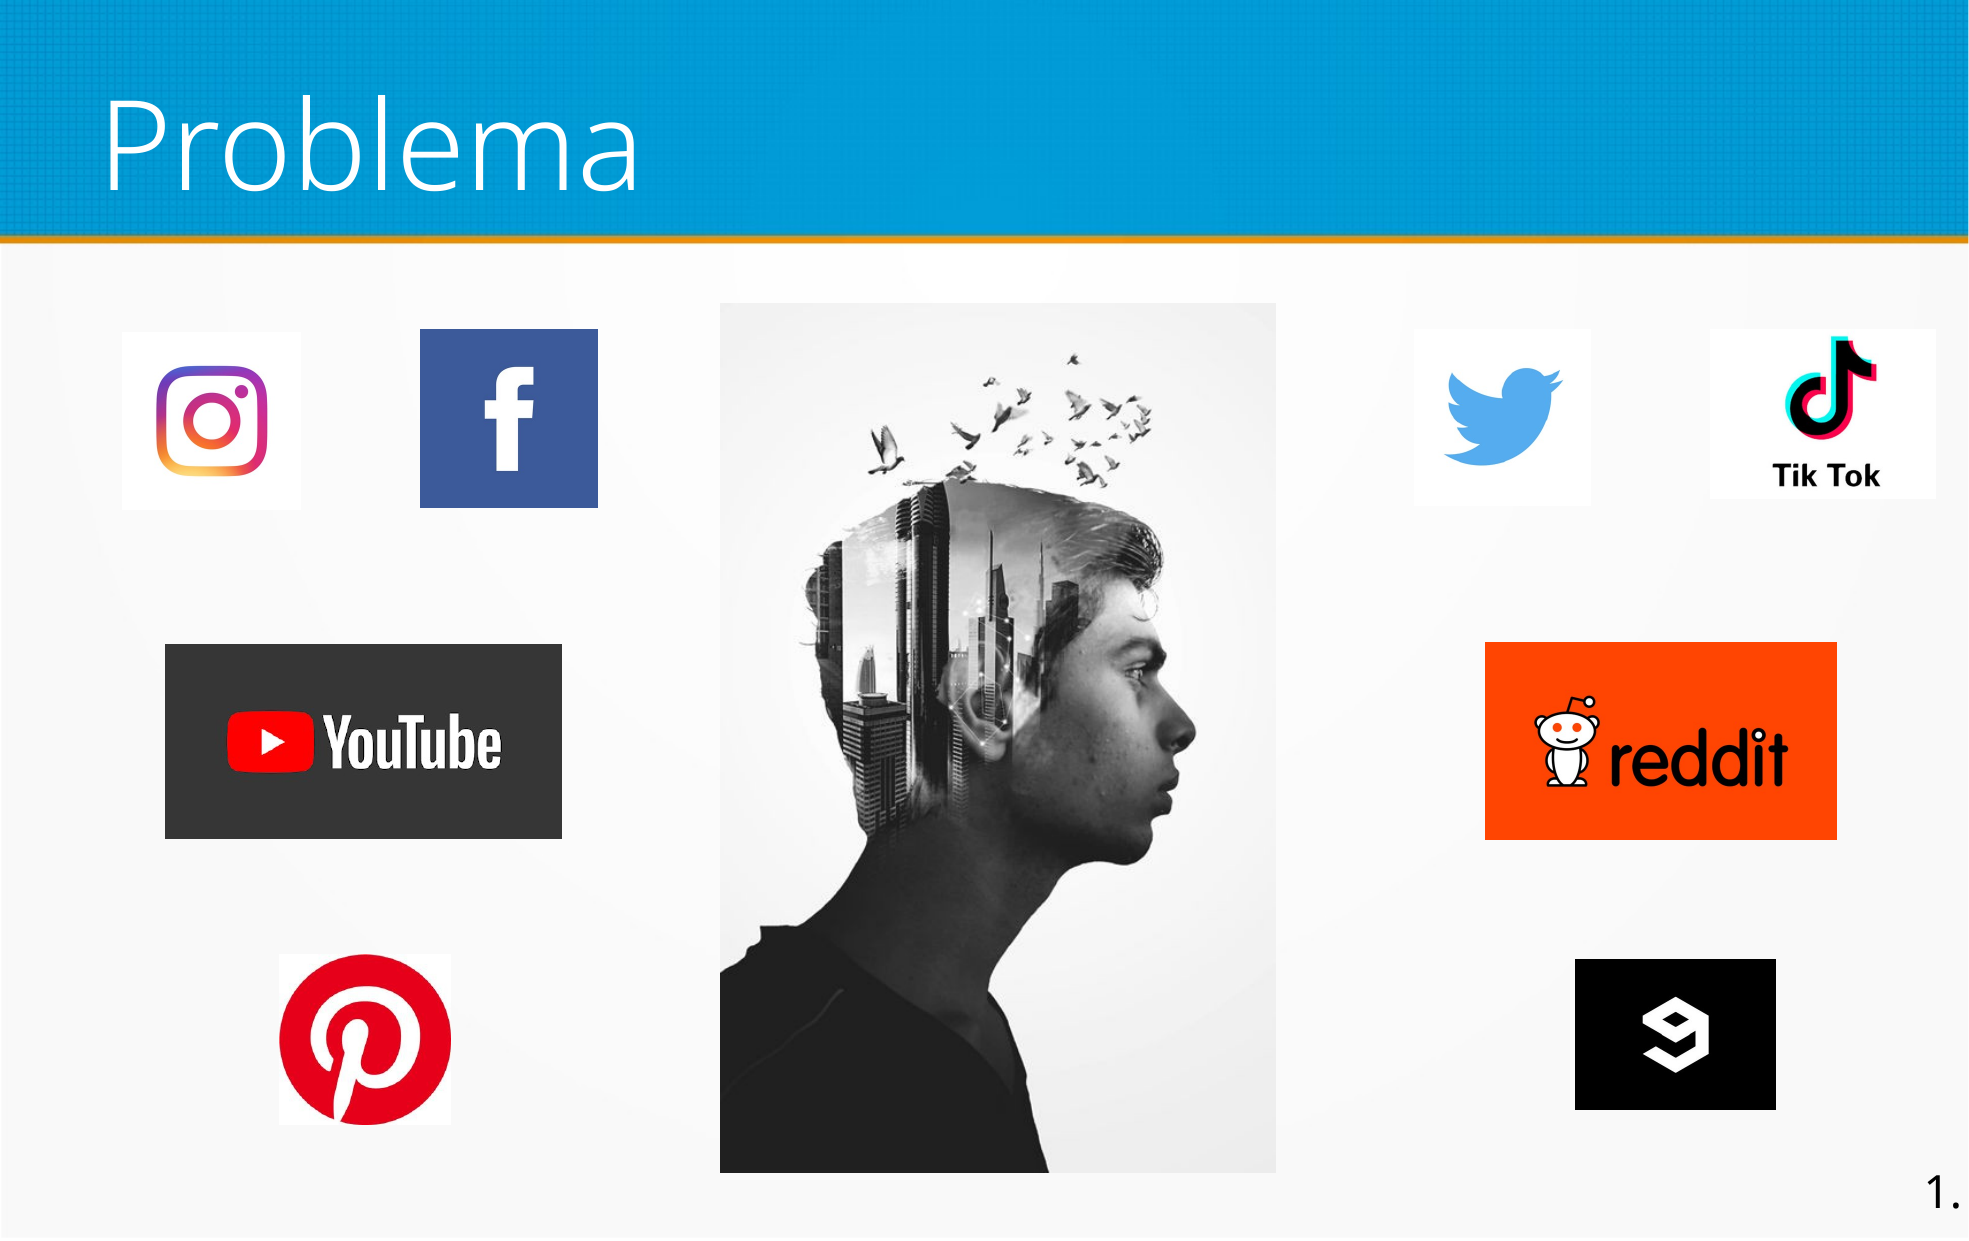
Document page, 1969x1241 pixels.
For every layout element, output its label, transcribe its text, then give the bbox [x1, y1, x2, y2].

text_box 1. [1917, 1156, 1964, 1226]
title Problema [98, 19, 1870, 227]
picture [0, 233, 1969, 1241]
